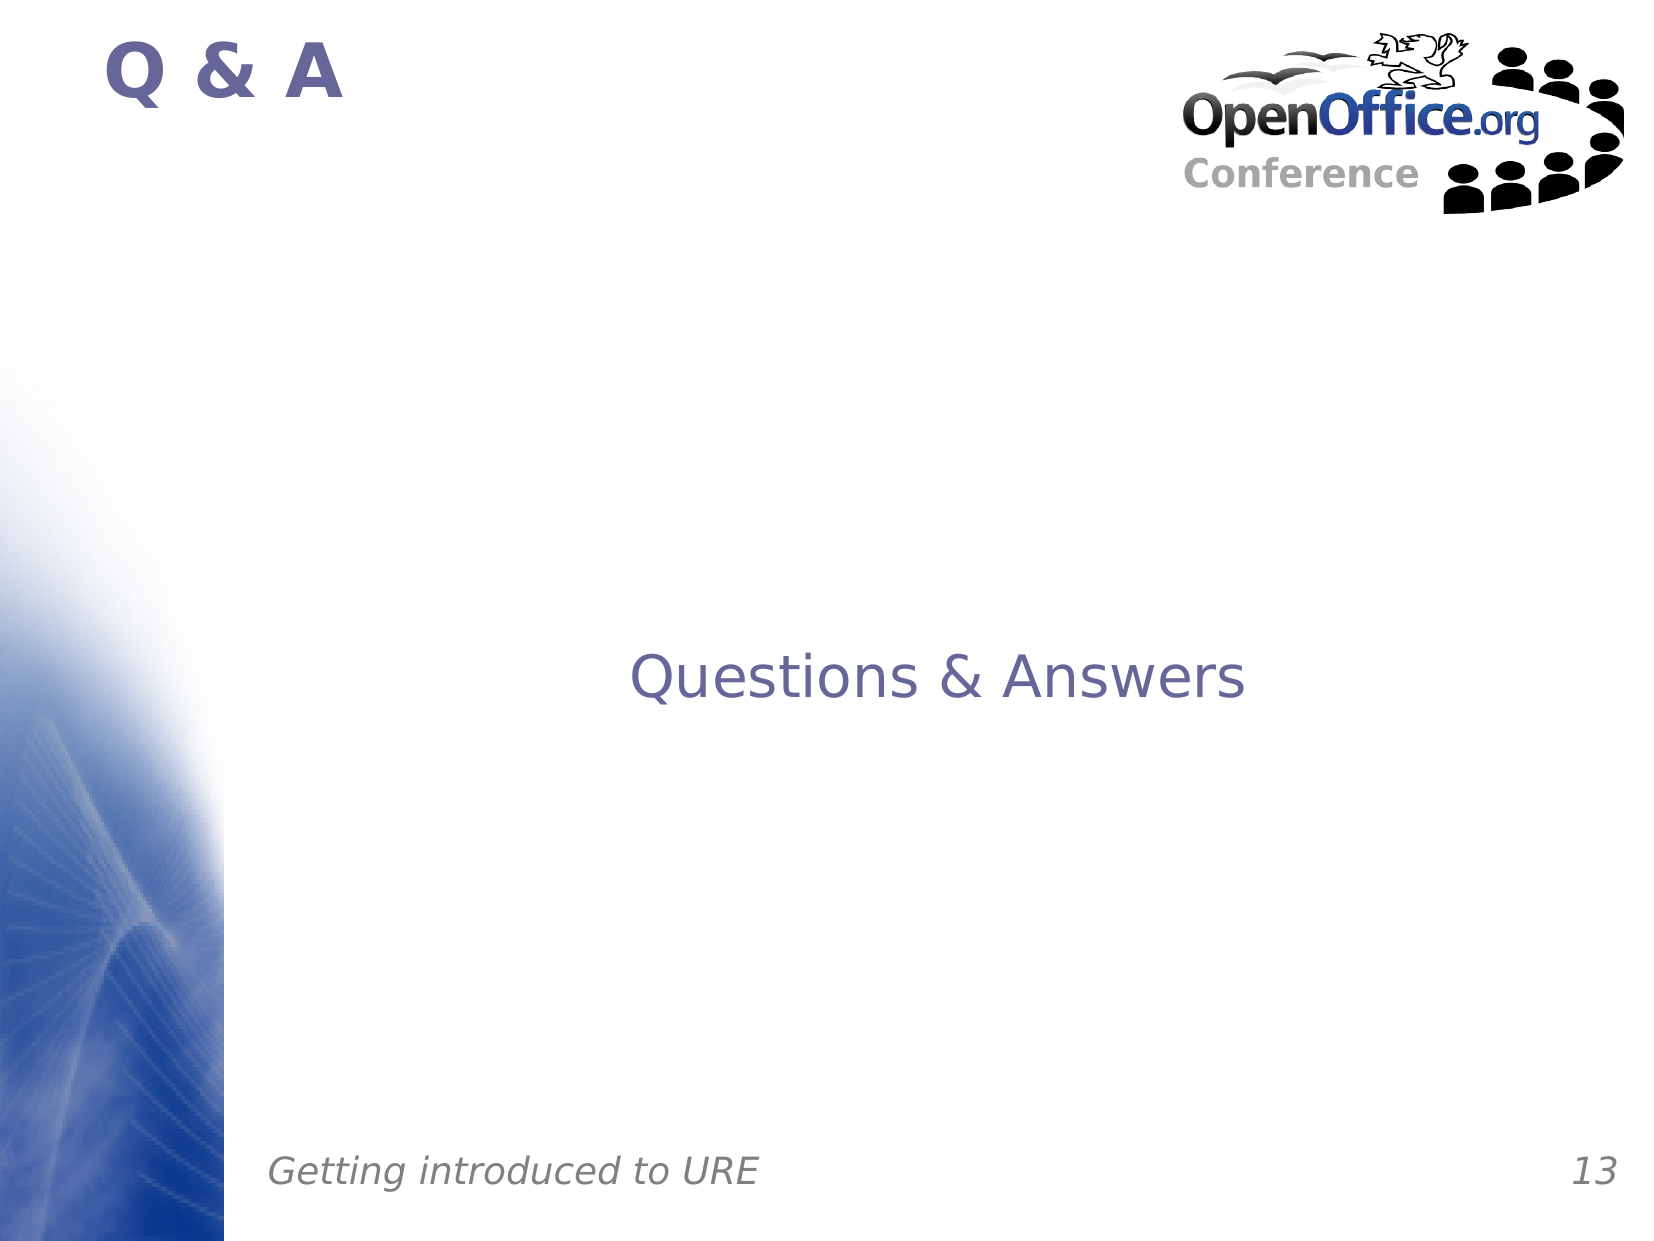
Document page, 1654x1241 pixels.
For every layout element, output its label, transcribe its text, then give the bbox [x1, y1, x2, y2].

title Q & A [15, 15, 987, 129]
picture [0, 0, 224, 1241]
picture [1183, 33, 1624, 214]
subtitle Questions & Answers [223, 223, 1619, 1133]
